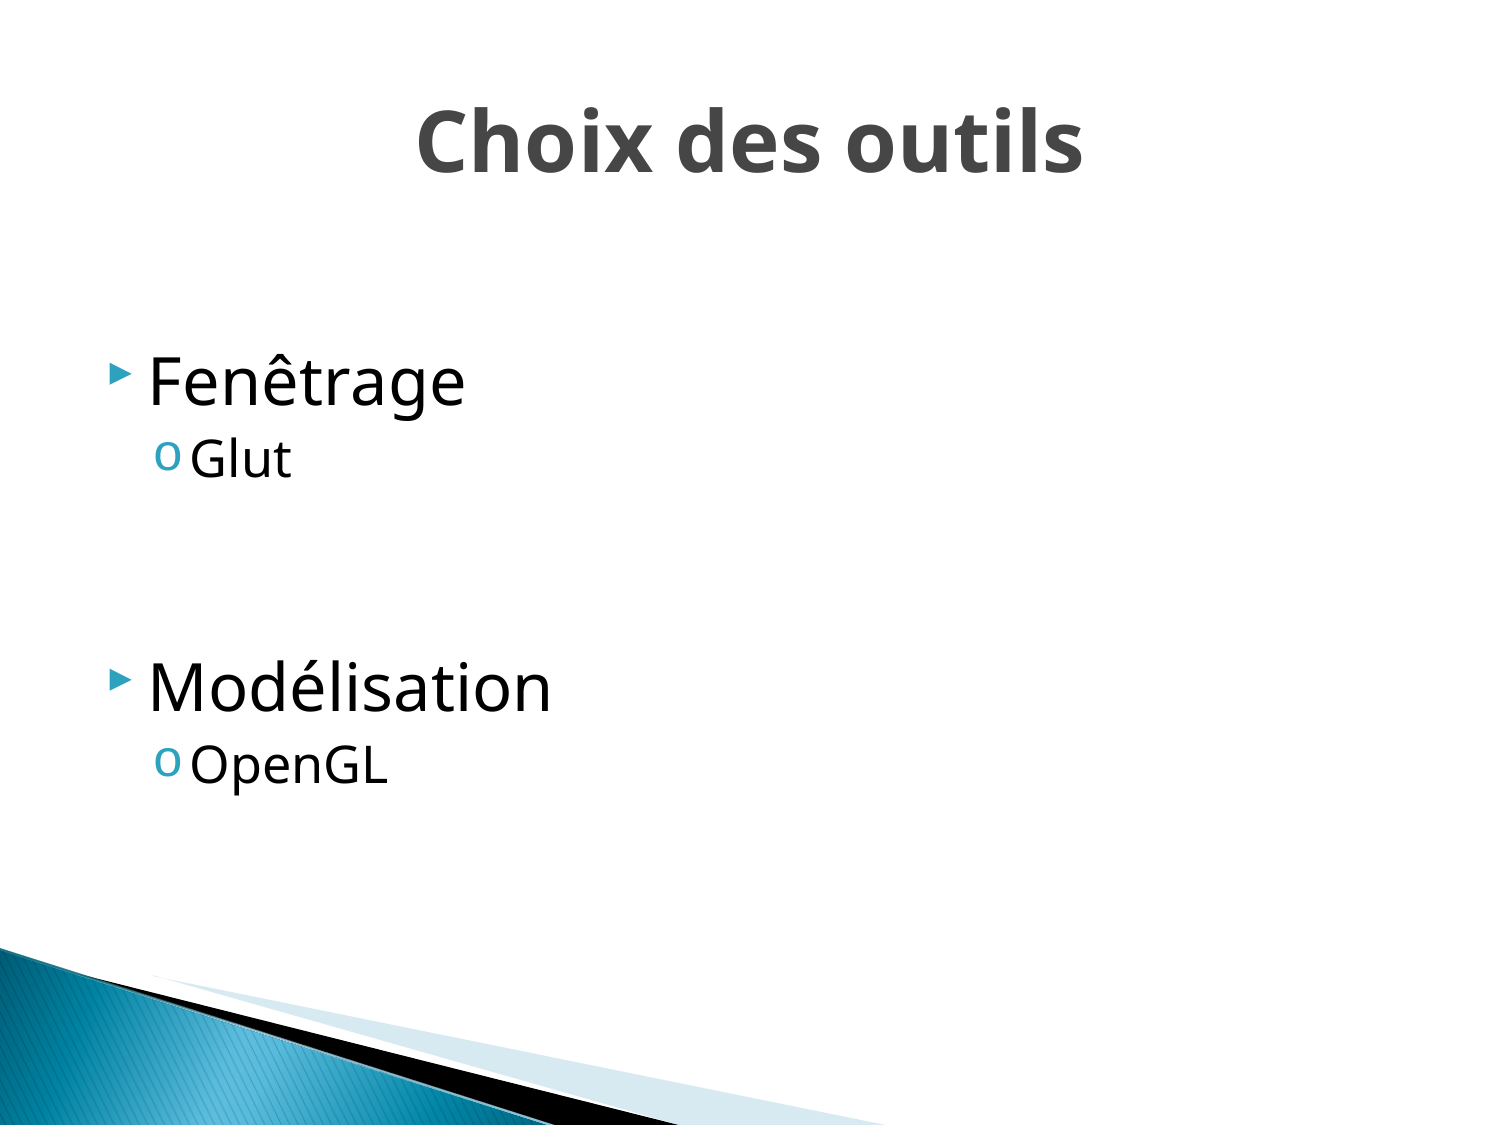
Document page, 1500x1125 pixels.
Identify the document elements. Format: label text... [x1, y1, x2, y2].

picture [0, 946, 559, 1125]
text_box Fenêtrage Glut Modélisation OpenGL [75, 242, 1426, 941]
title Choix des outils [75, 35, 1426, 242]
